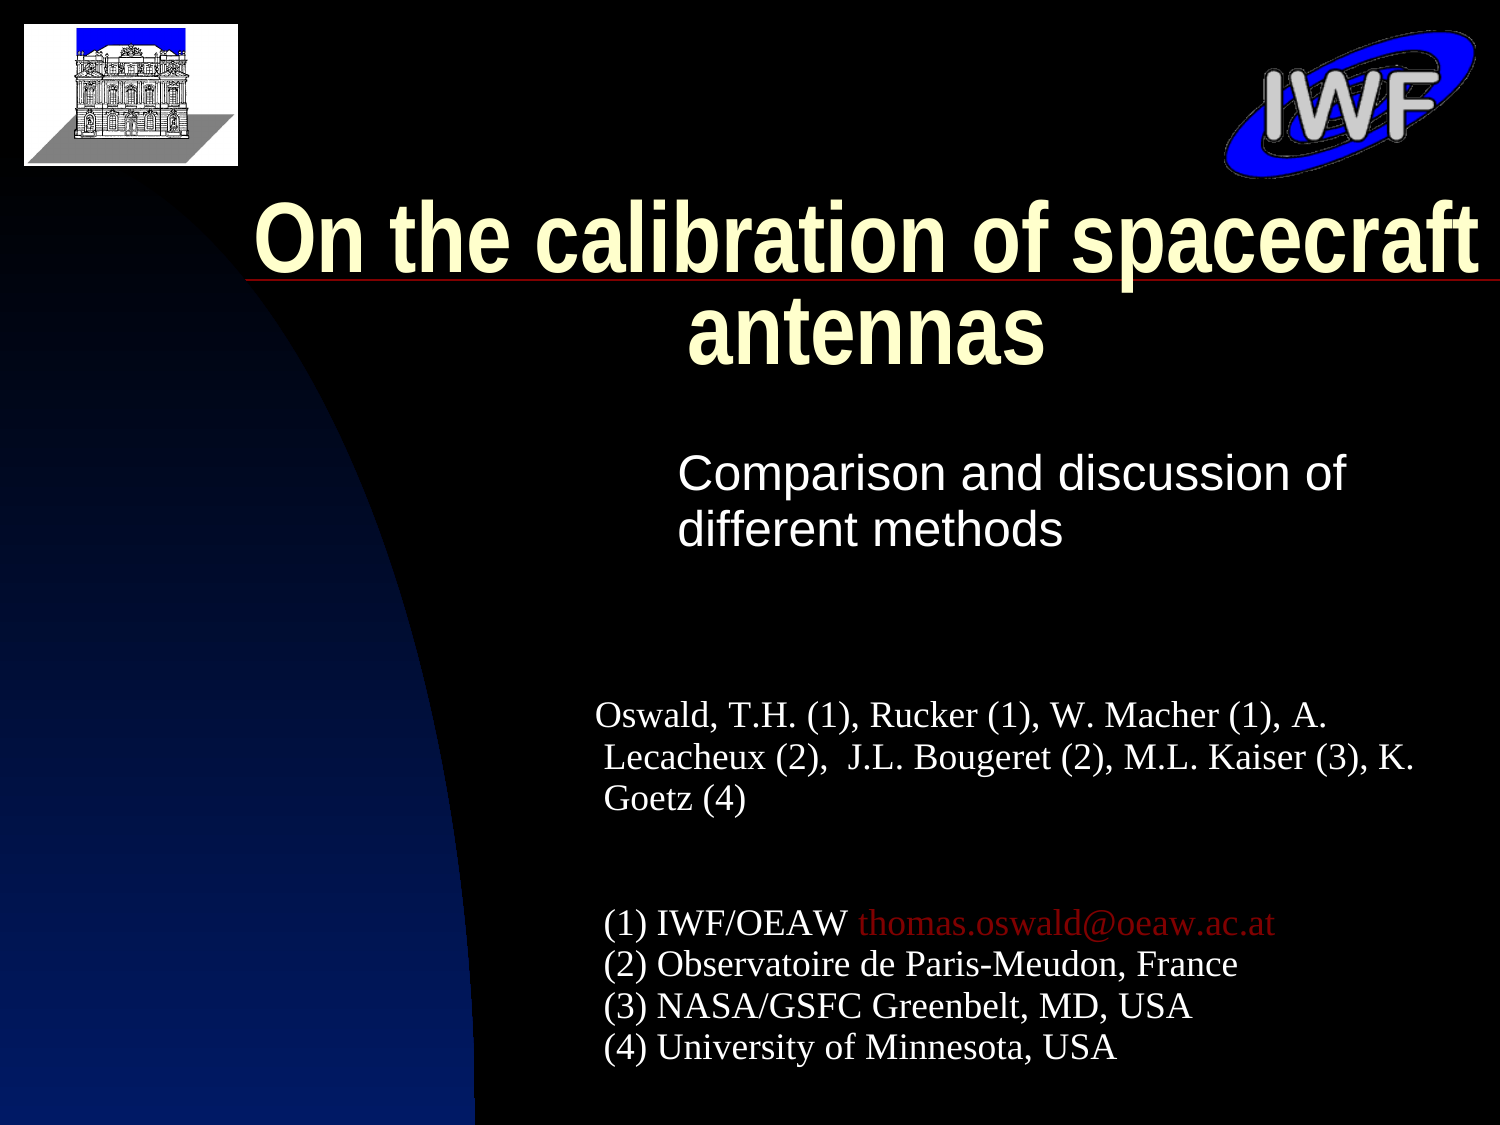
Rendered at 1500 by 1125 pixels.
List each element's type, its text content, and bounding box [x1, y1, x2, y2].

title On the calibration of spacecraft antennas [129, 90, 1500, 391]
picture [1224, 30, 1476, 90]
subtitle Comparison and discussion of different methods [662, 437, 1413, 686]
picture [24, 24, 238, 166]
text_box Oswald, T.H. (1), Rucker (1), W. Macher (1), A. Lecacheux (2), J.L. Bougeret (2), M.L. Kaiser (3), K. Goetz (4) (1) IWF/OEAW thomas.oswald@oeaw.ac.at (2) Observatoire de Paris-Meudon, France (3) NASA/GSFC Greenbelt, MD, USA (4) University of Minnesota, USA [513, 686, 1447, 1125]
